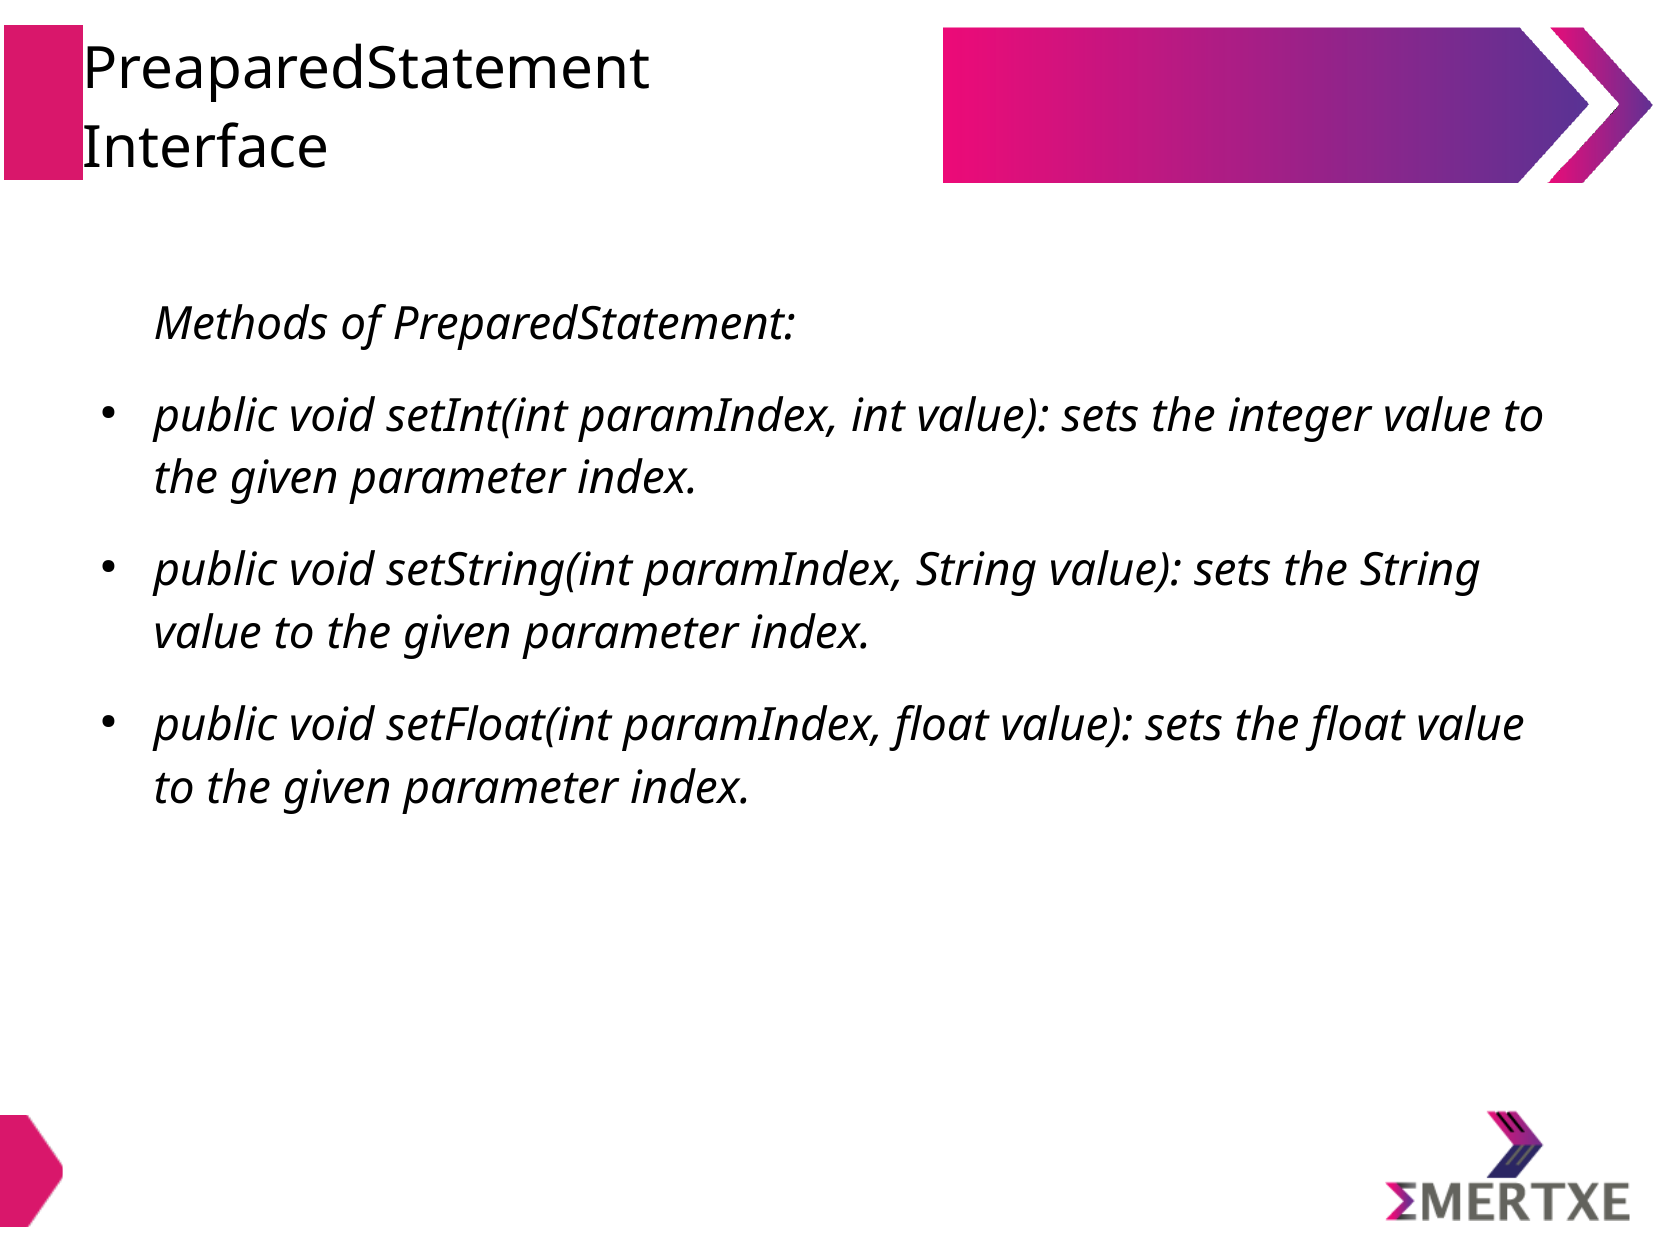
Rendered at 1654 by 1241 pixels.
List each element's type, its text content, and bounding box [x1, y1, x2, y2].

picture [1571, 27, 1653, 183]
picture [1385, 1107, 1631, 1221]
title PreaparedStatement Interface [82, 2, 1571, 210]
list Methods of PreparedStatement: public void setInt(int paramIndex, int value): sets the integer value to the given parameter index. public void setString(int paramIndex, String value): sets the String value to the given parameter index. public void setFloat(int paramIndex, float value): sets the float value to the given parameter index. [82, 290, 1571, 1010]
